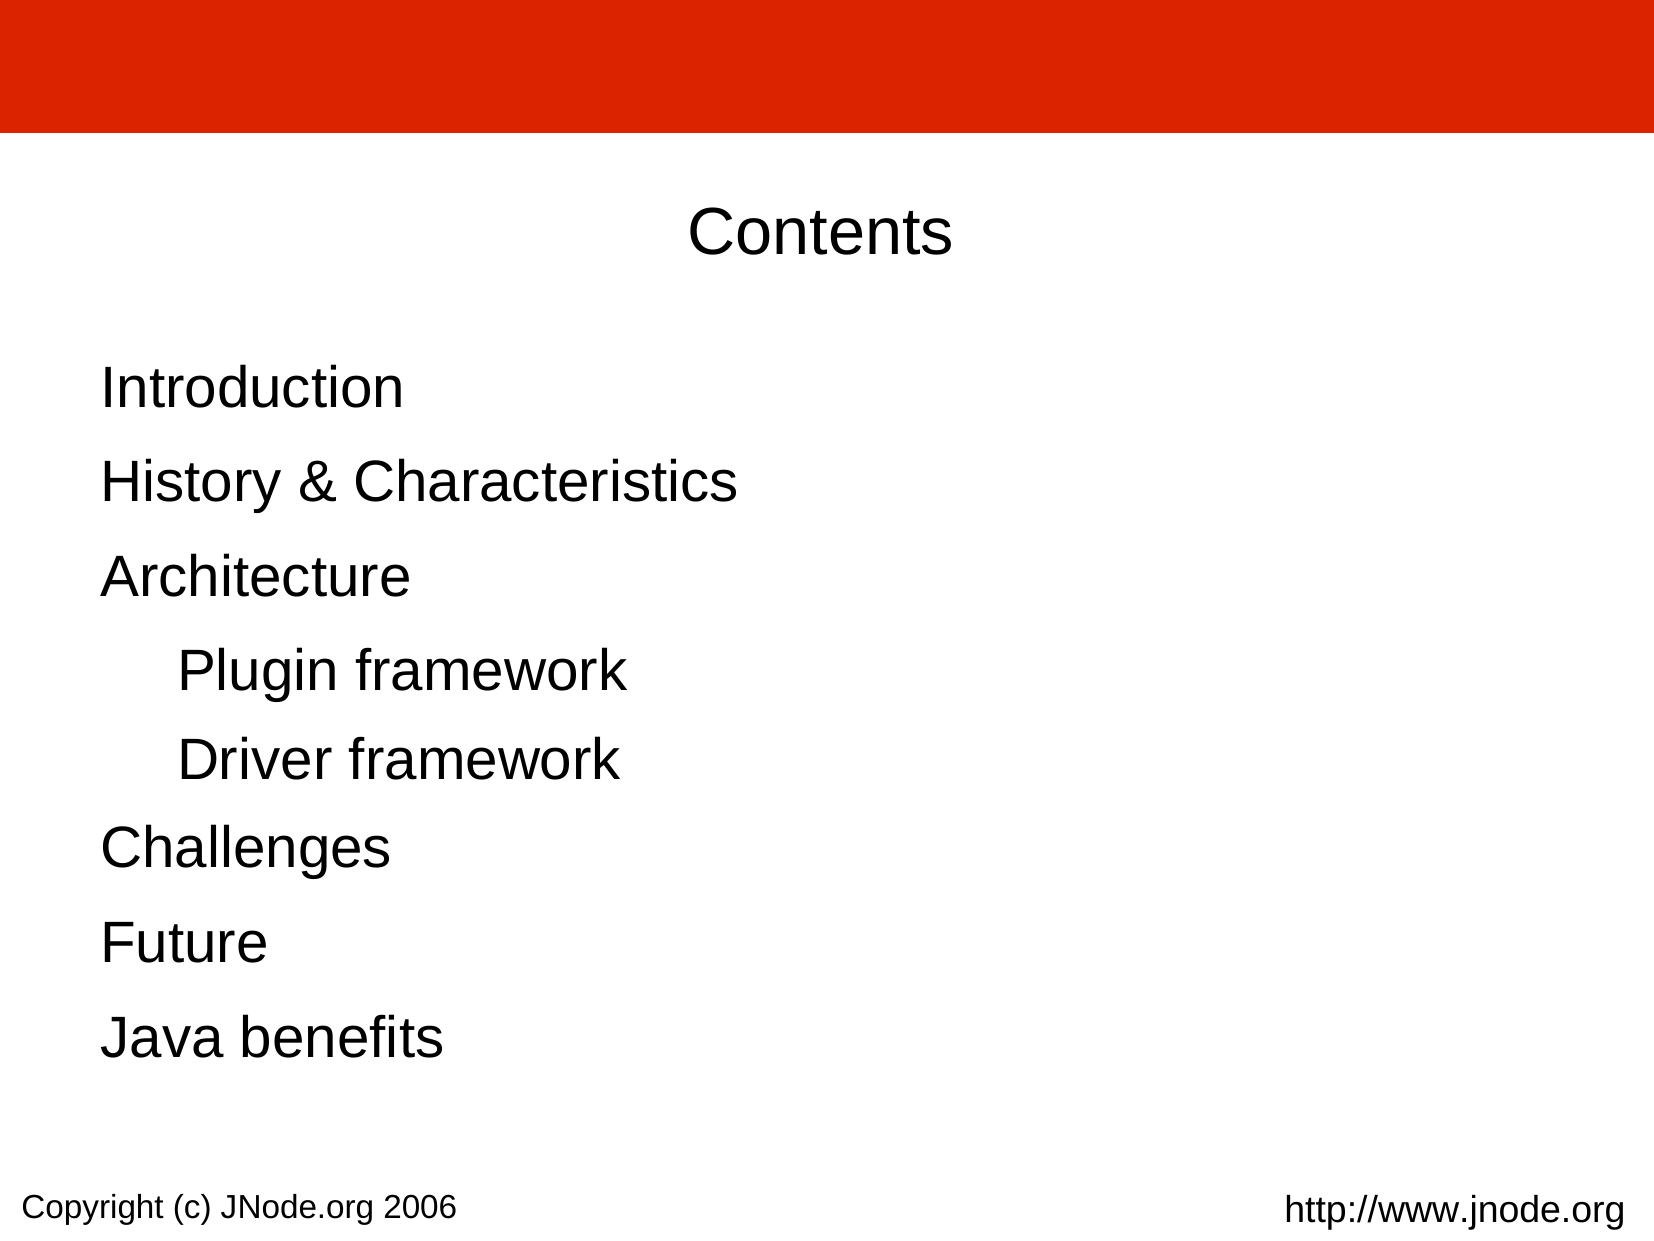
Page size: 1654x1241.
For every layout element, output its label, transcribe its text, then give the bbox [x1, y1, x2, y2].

title Contents [76, 147, 1565, 316]
list Introduction History & Characteristics Architecture Plugin framework Driver framework Challenges Future Java benefits [82, 354, 1571, 1109]
